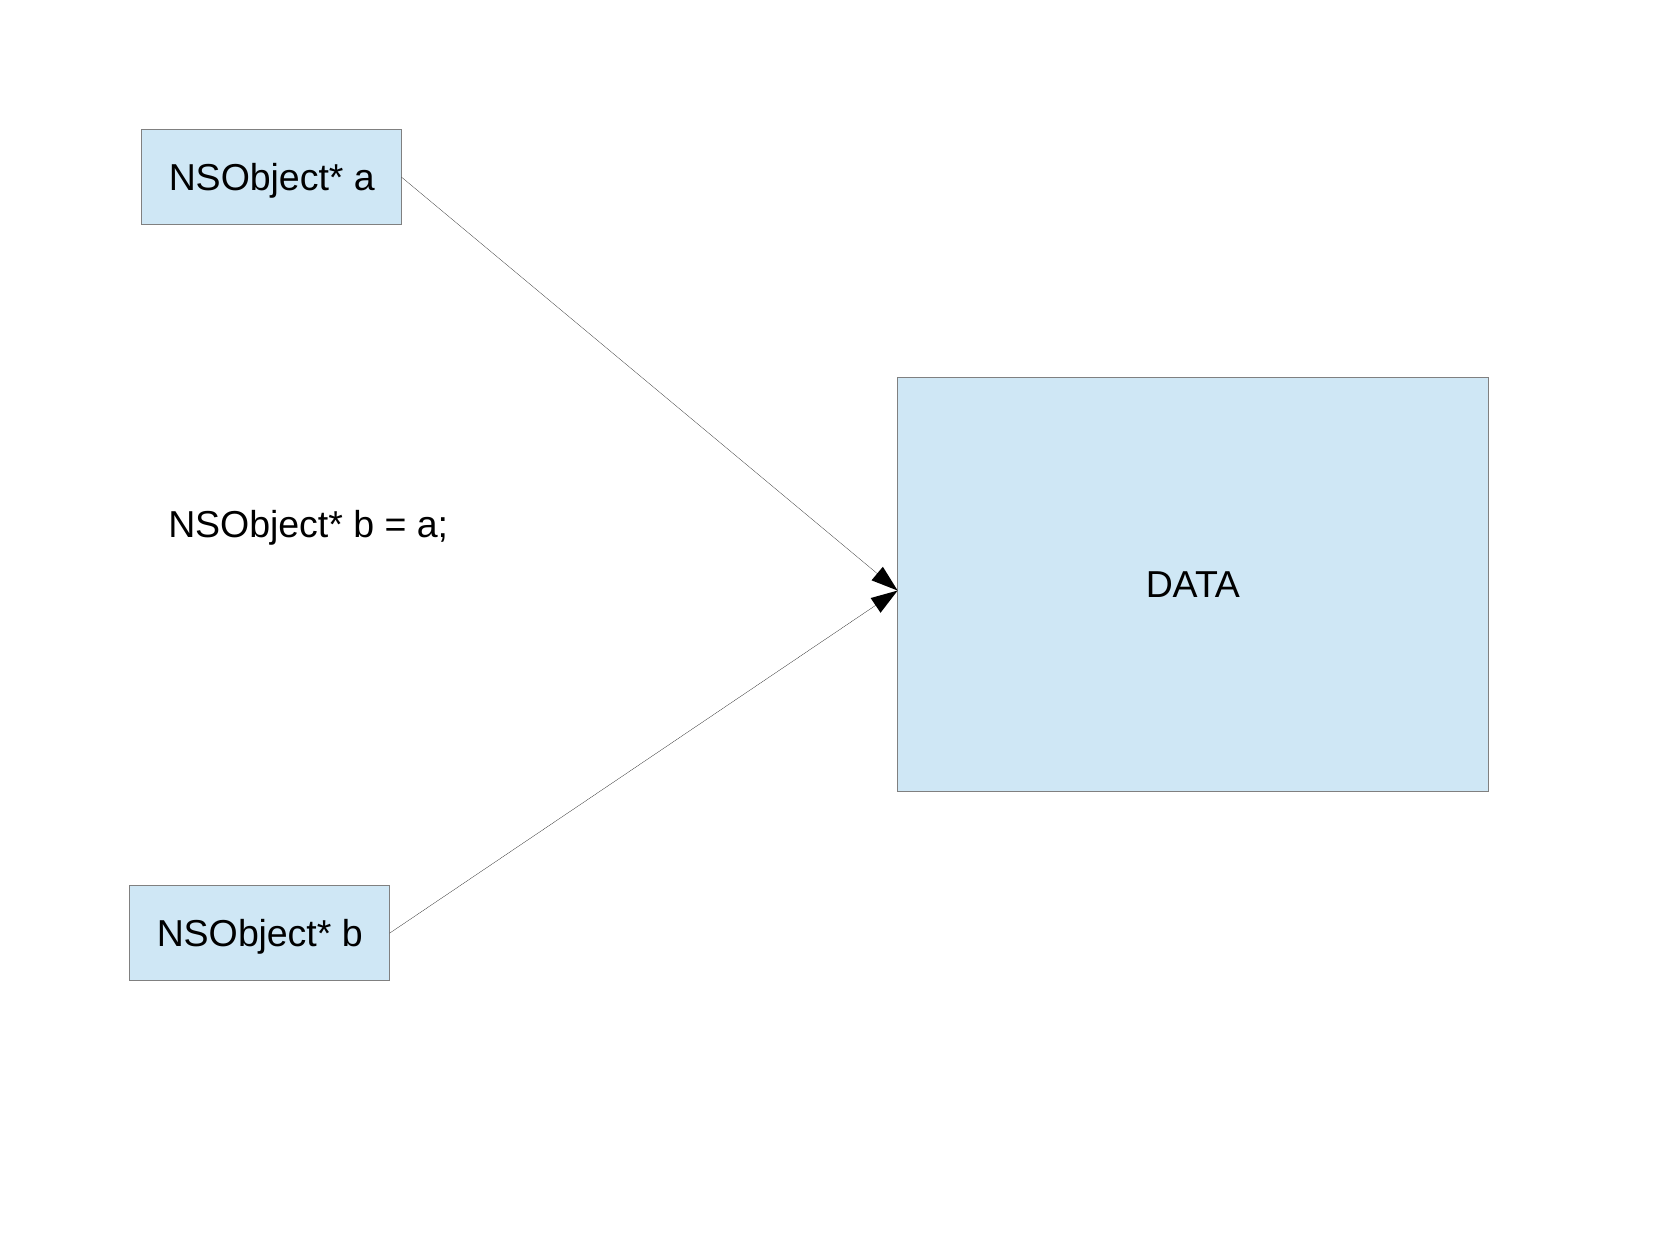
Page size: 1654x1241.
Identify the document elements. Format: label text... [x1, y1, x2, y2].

text_box DATA [897, 377, 1489, 792]
text_box NSObject* a [141, 129, 402, 225]
text_box NSObject* b = a; [153, 496, 464, 553]
text_box NSObject* b [129, 885, 390, 981]
